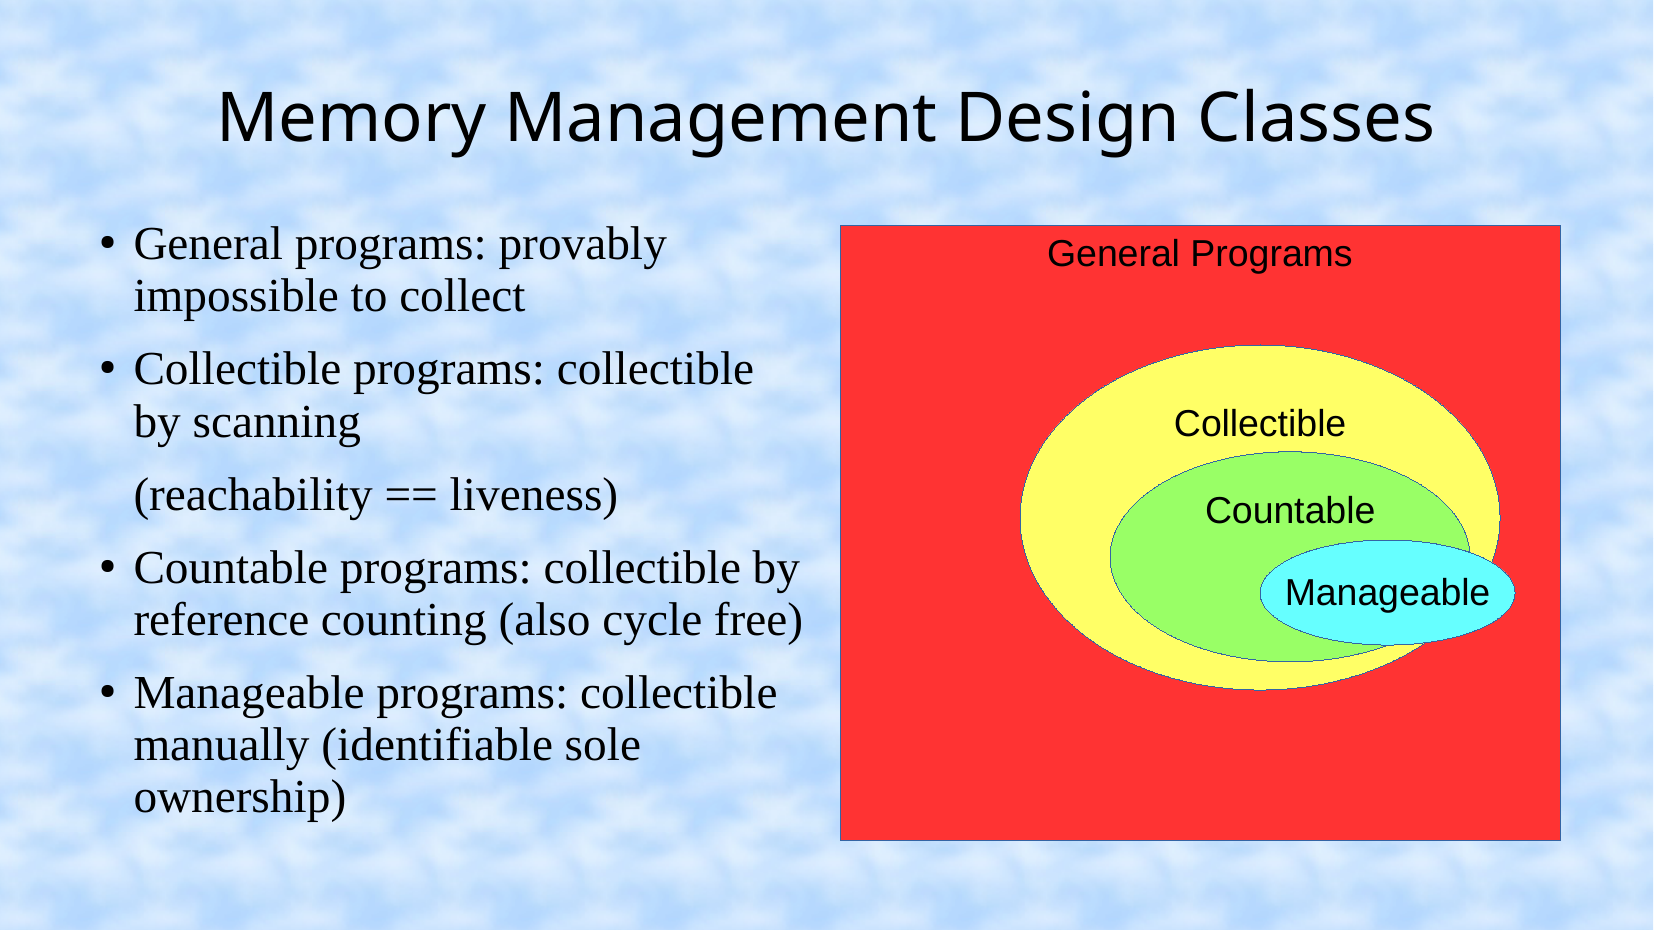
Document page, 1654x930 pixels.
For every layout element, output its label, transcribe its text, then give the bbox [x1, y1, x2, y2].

text_box Manageable [1260, 540, 1516, 646]
text_box Countable [1110, 451, 1470, 662]
text_box General Programs [840, 225, 1561, 841]
picture [0, 0, 1654, 930]
title Memory Management Design Classes [82, 36, 1571, 193]
text_box Collectible [1020, 344, 1501, 691]
list General programs: provably impossible to collect Collectible programs: collectible by scanning (reachability == liveness) Countable programs: collectible by reference counting (also cycle free) Manageable programs: collectible manually (identifiable sole ownership) [82, 217, 809, 841]
